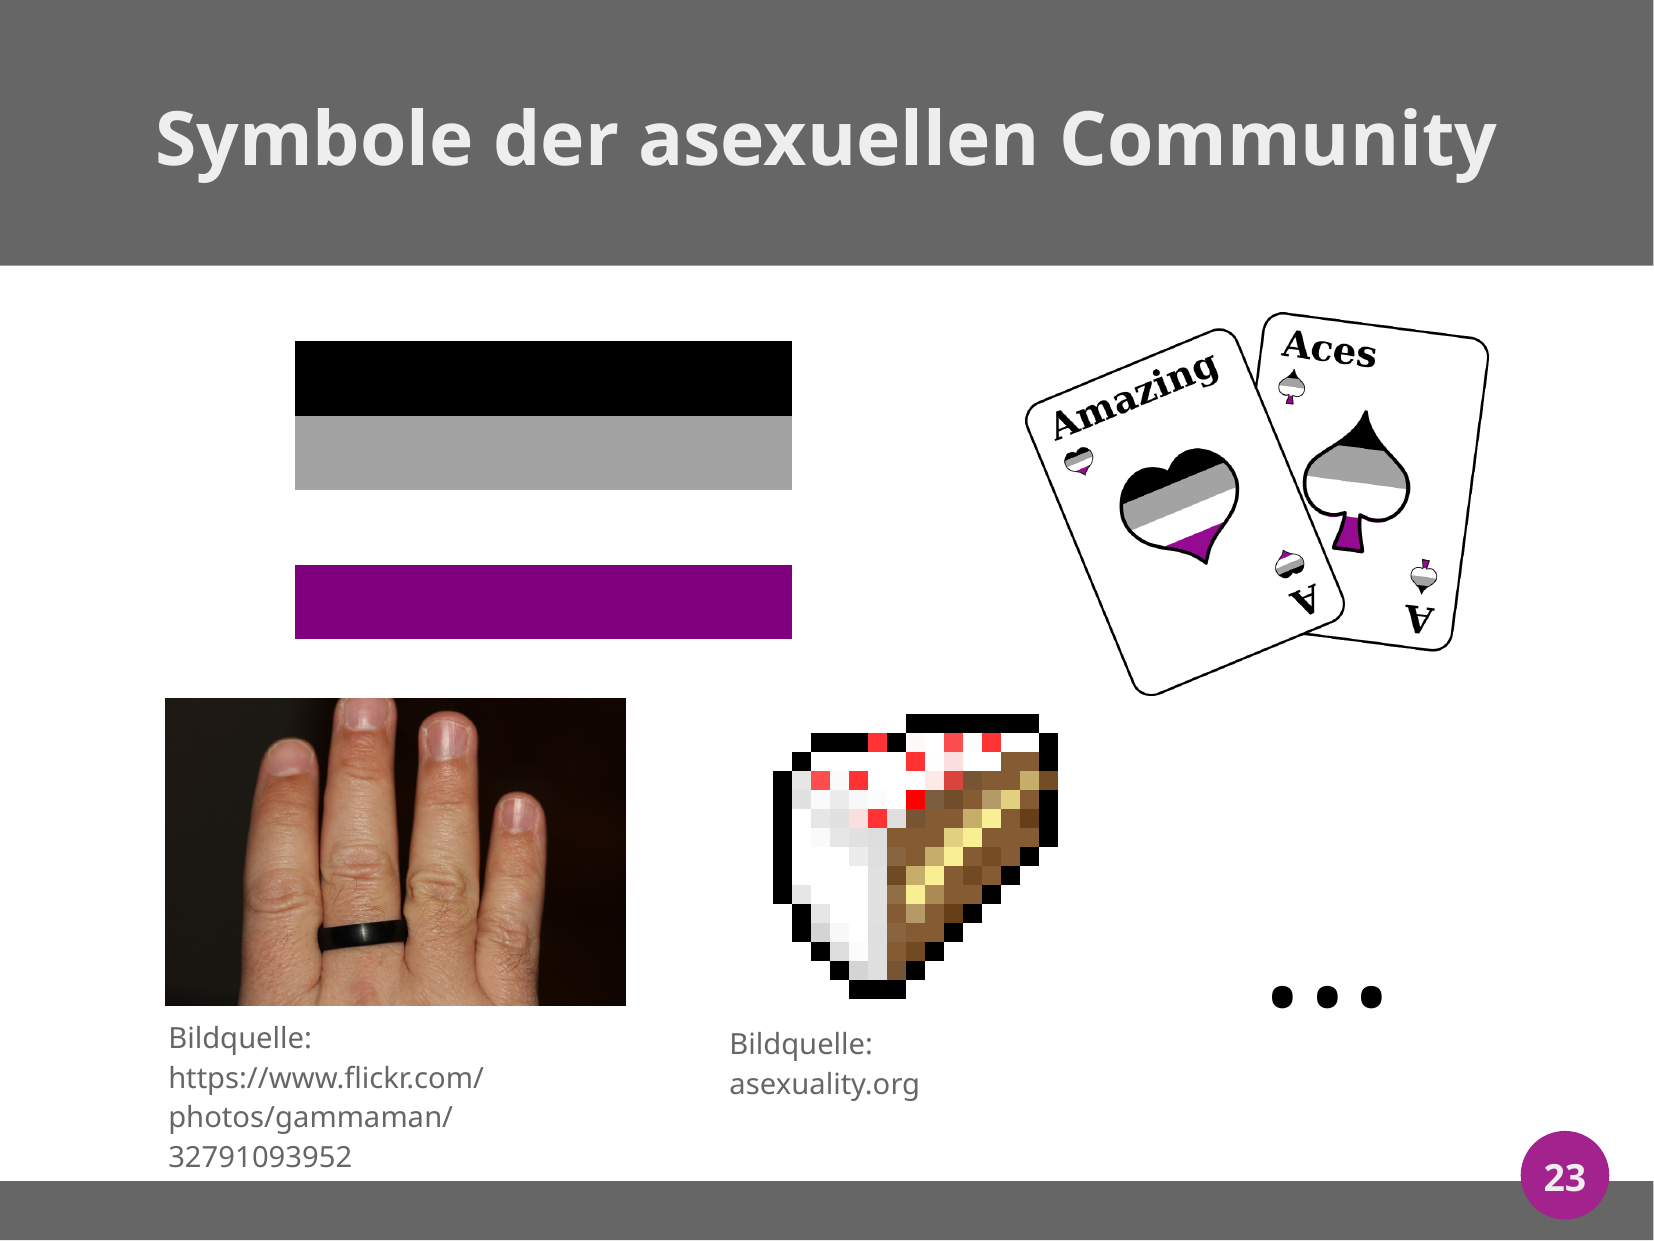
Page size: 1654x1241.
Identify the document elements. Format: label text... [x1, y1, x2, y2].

picture [165, 698, 626, 1006]
text_box ... [1246, 820, 1436, 1030]
picture [773, 714, 1058, 999]
text_box Bildquelle: https://www.flickr.com/ photos/gammaman/32791093952 [153, 1009, 638, 1118]
text_box Bildquelle: asexuality.org [714, 1015, 1069, 1087]
picture [1025, 312, 1489, 697]
title Symbole der asexuellen Community [59, 11, 1595, 260]
picture [295, 341, 792, 640]
